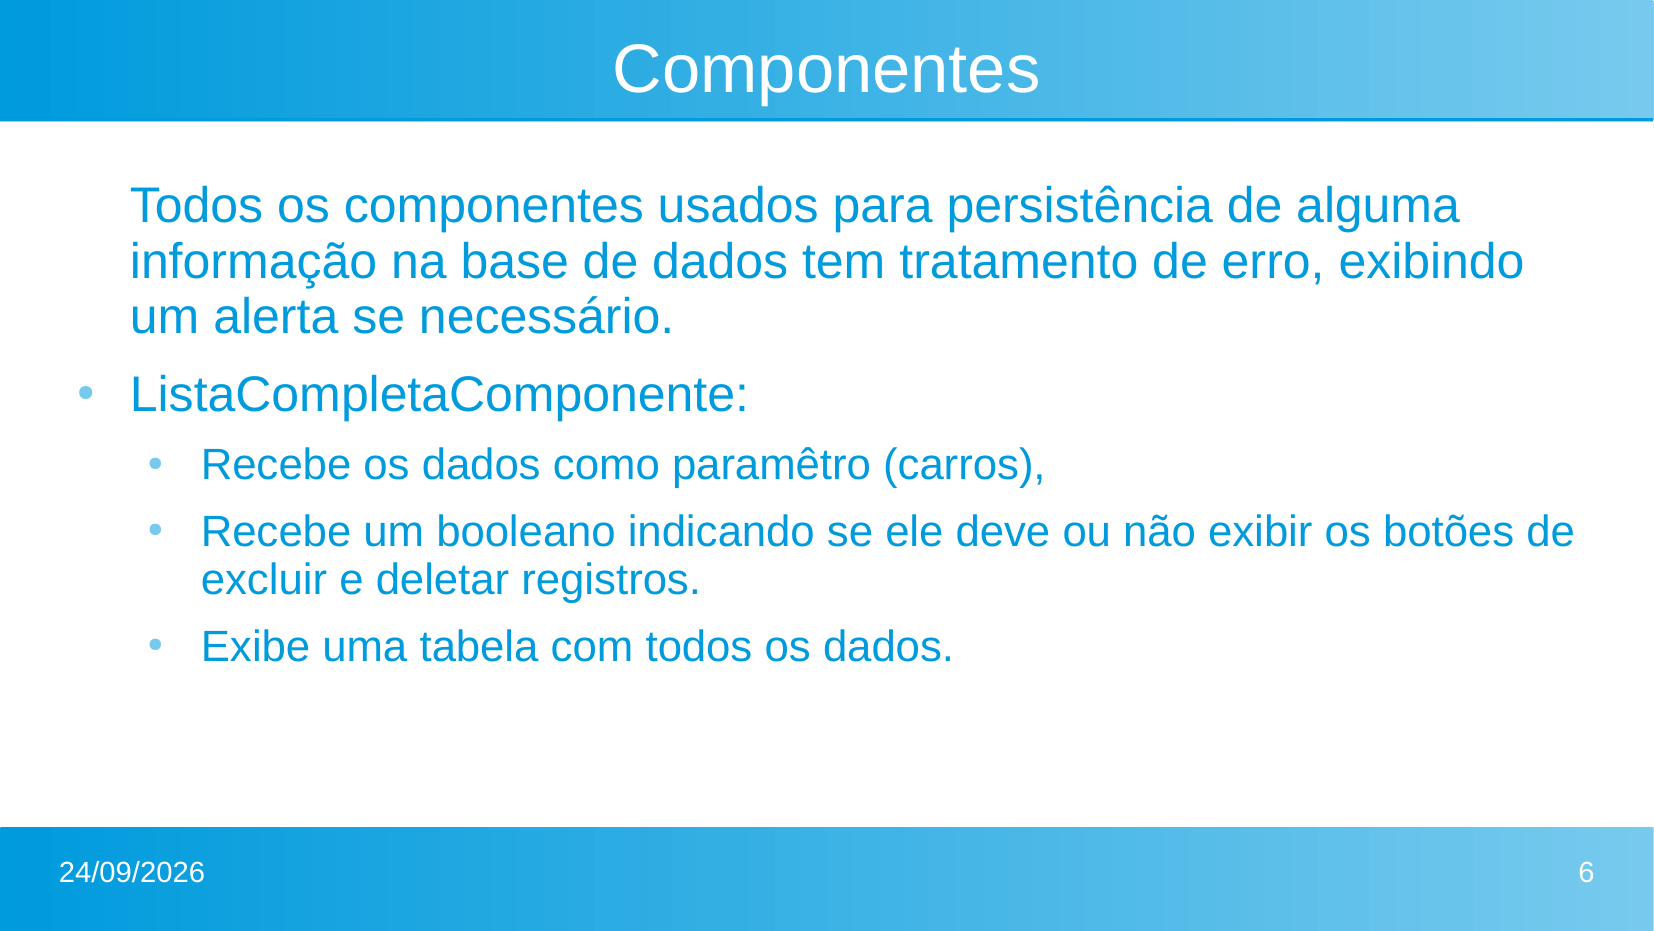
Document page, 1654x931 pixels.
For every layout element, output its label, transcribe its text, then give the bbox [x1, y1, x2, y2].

list Todos os componentes usados para persistência de alguma informação na base de dados tem tratamento de erro, exibindo um alerta se necessário. ListaCompletaComponente: Recebe os dados como paramêtro (carros), Recebe um booleano indicando se ele deve ou não exibir os botões de excluir e deletar registros. Exibe uma tabela com todos os dados. [59, 177, 1595, 768]
title Componentes [59, 29, 1595, 108]
